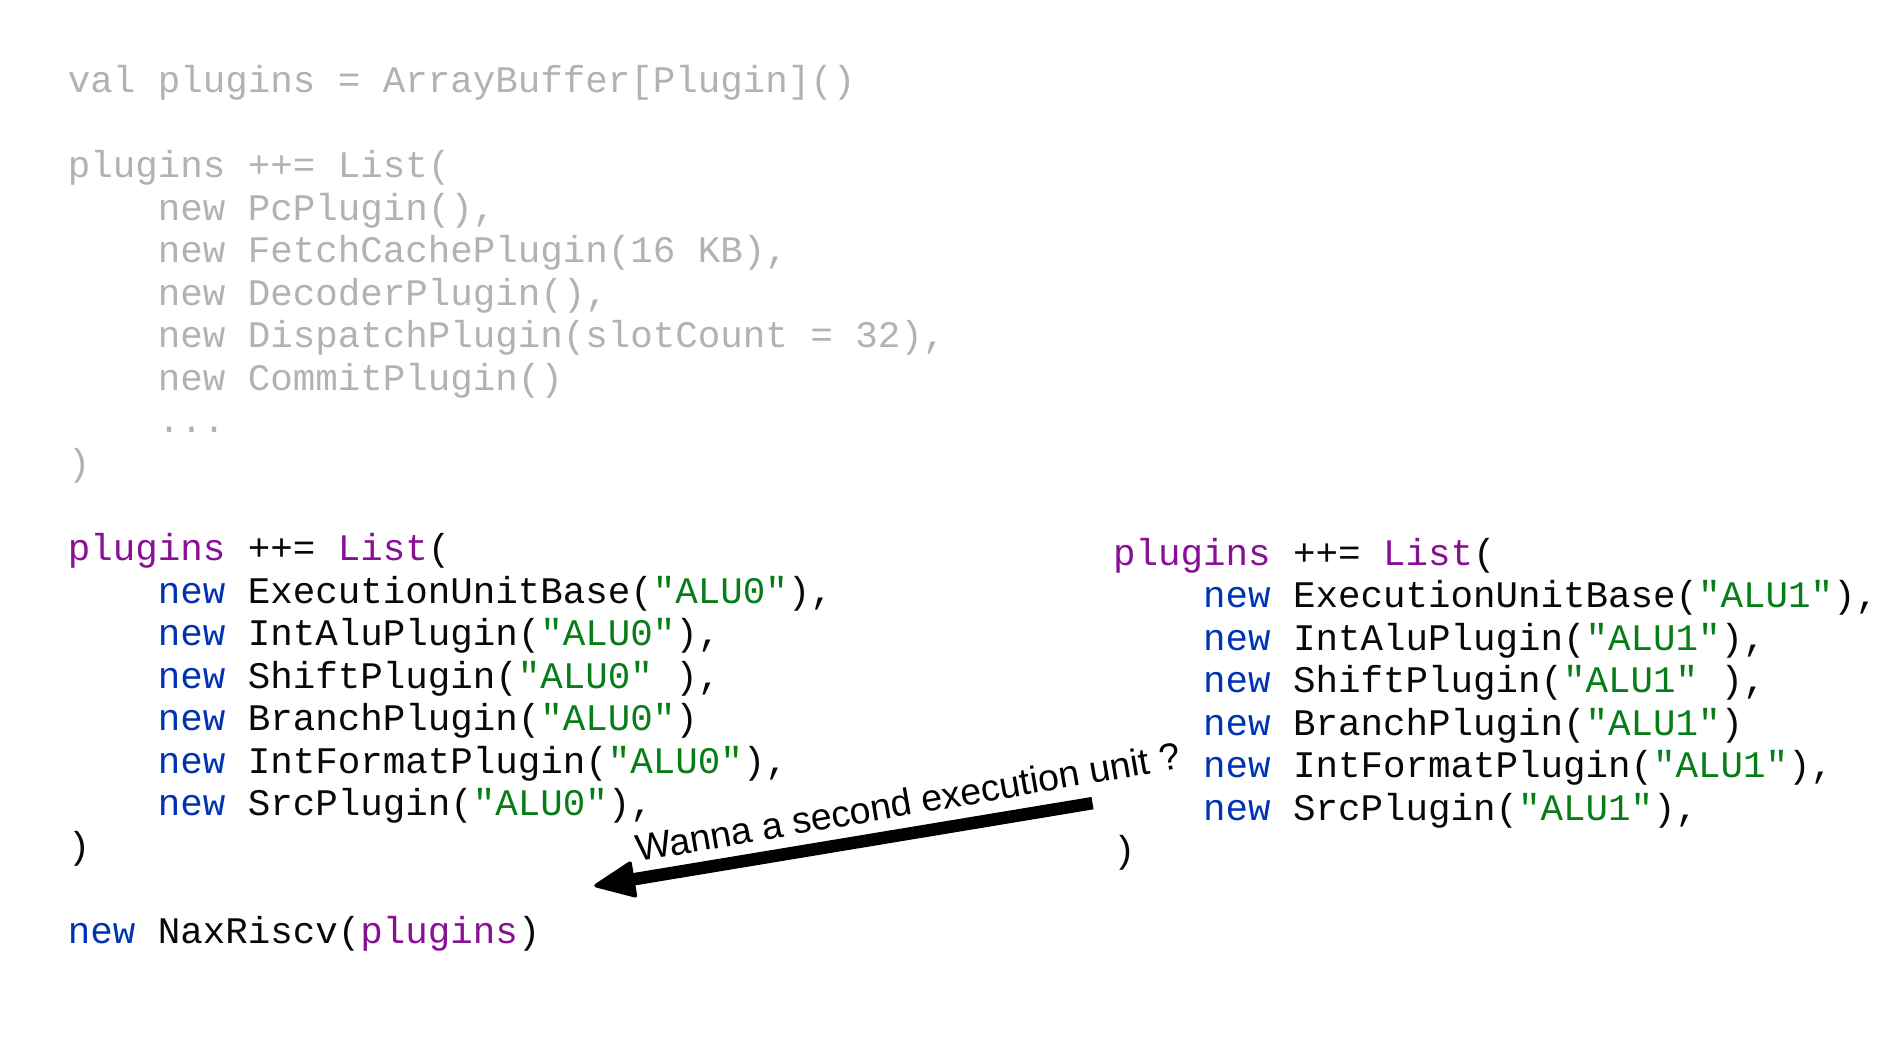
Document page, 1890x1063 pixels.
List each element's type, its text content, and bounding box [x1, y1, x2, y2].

text_box val plugins = ArrayBuffer[Plugin]() plugins ++= List( new PcPlugin(), new FetchCachePlugin(16 KB), new DecoderPlugin(), new DispatchPlugin(slotCount = 32), new CommitPlugin() ... ) plugins ++= List( new ExecutionUnitBase("ALU0"), new IntAluPlugin("ALU0"), new ShiftPlugin("ALU0" ), new BranchPlugin("ALU0") new IntFormatPlugin("ALU0"), new SrcPlugin("ALU0"), ) new NaxRiscv(plugins) [53, 11, 1075, 1028]
text_box plugins ++= List( new ExecutionUnitBase("ALU1"), new IntAluPlugin("ALU1"), new ShiftPlugin("ALU1" ), new BranchPlugin("ALU1") new IntFormatPlugin("ALU1"), new SrcPlugin("ALU1"), ) [1098, 526, 1890, 1010]
text_box Wanna a second execution unit ? [616, 724, 1200, 882]
